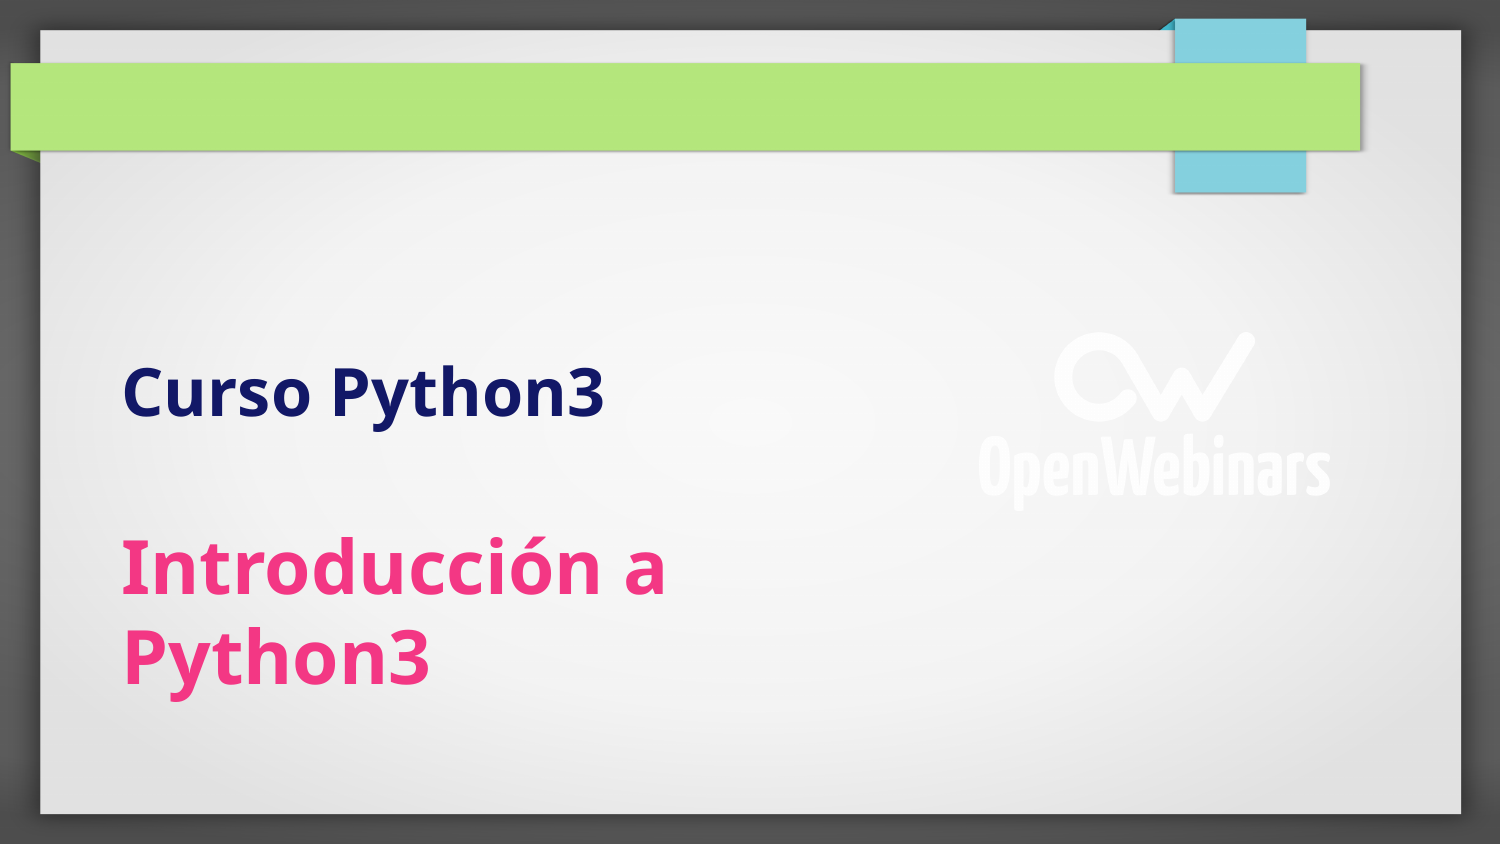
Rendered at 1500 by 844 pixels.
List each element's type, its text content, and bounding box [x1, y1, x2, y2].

title Curso Python3 Introducción a Python3 [106, 520, 801, 715]
picture [0, 0, 1500, 844]
